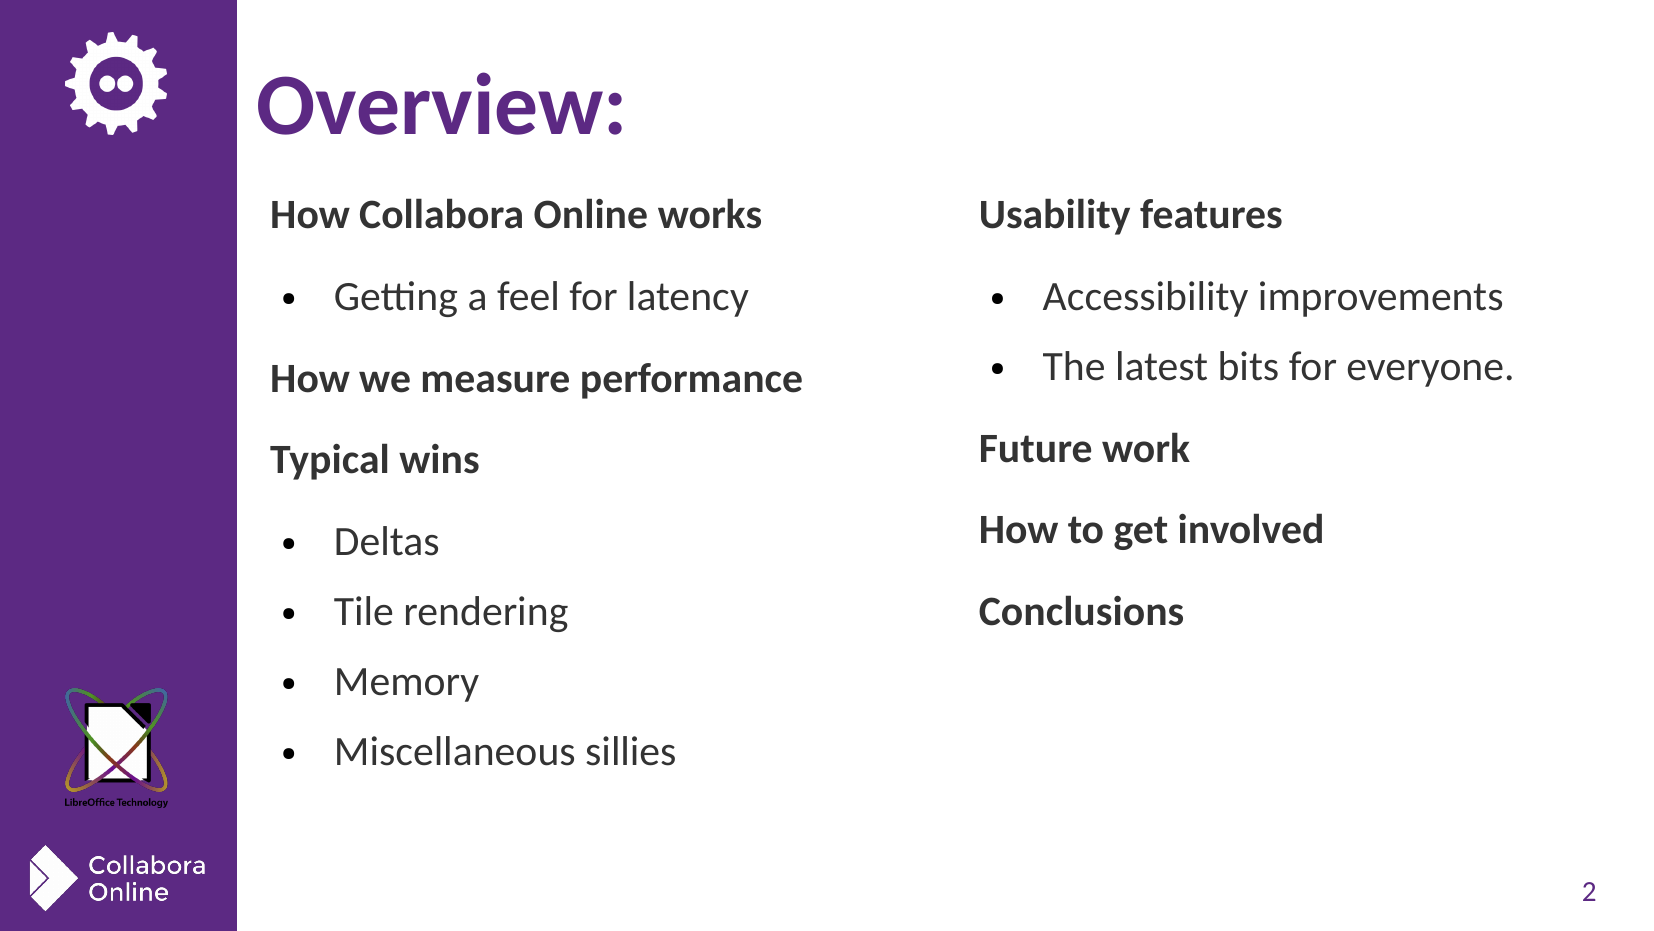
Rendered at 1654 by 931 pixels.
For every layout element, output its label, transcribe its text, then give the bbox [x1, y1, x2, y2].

title Overview: [256, 25, 1638, 157]
picture [65, 688, 168, 808]
list How Collabora Online works Getting a feel for latency How we measure performance Typical wins Deltas Tile rendering Memory Miscellaneous sillies [263, 187, 918, 842]
list Usability features Accessibility improvements The latest bits for everyone. Future work How to get involved Conclusions [972, 187, 1627, 819]
picture [65, 32, 167, 135]
picture [25, 840, 209, 916]
